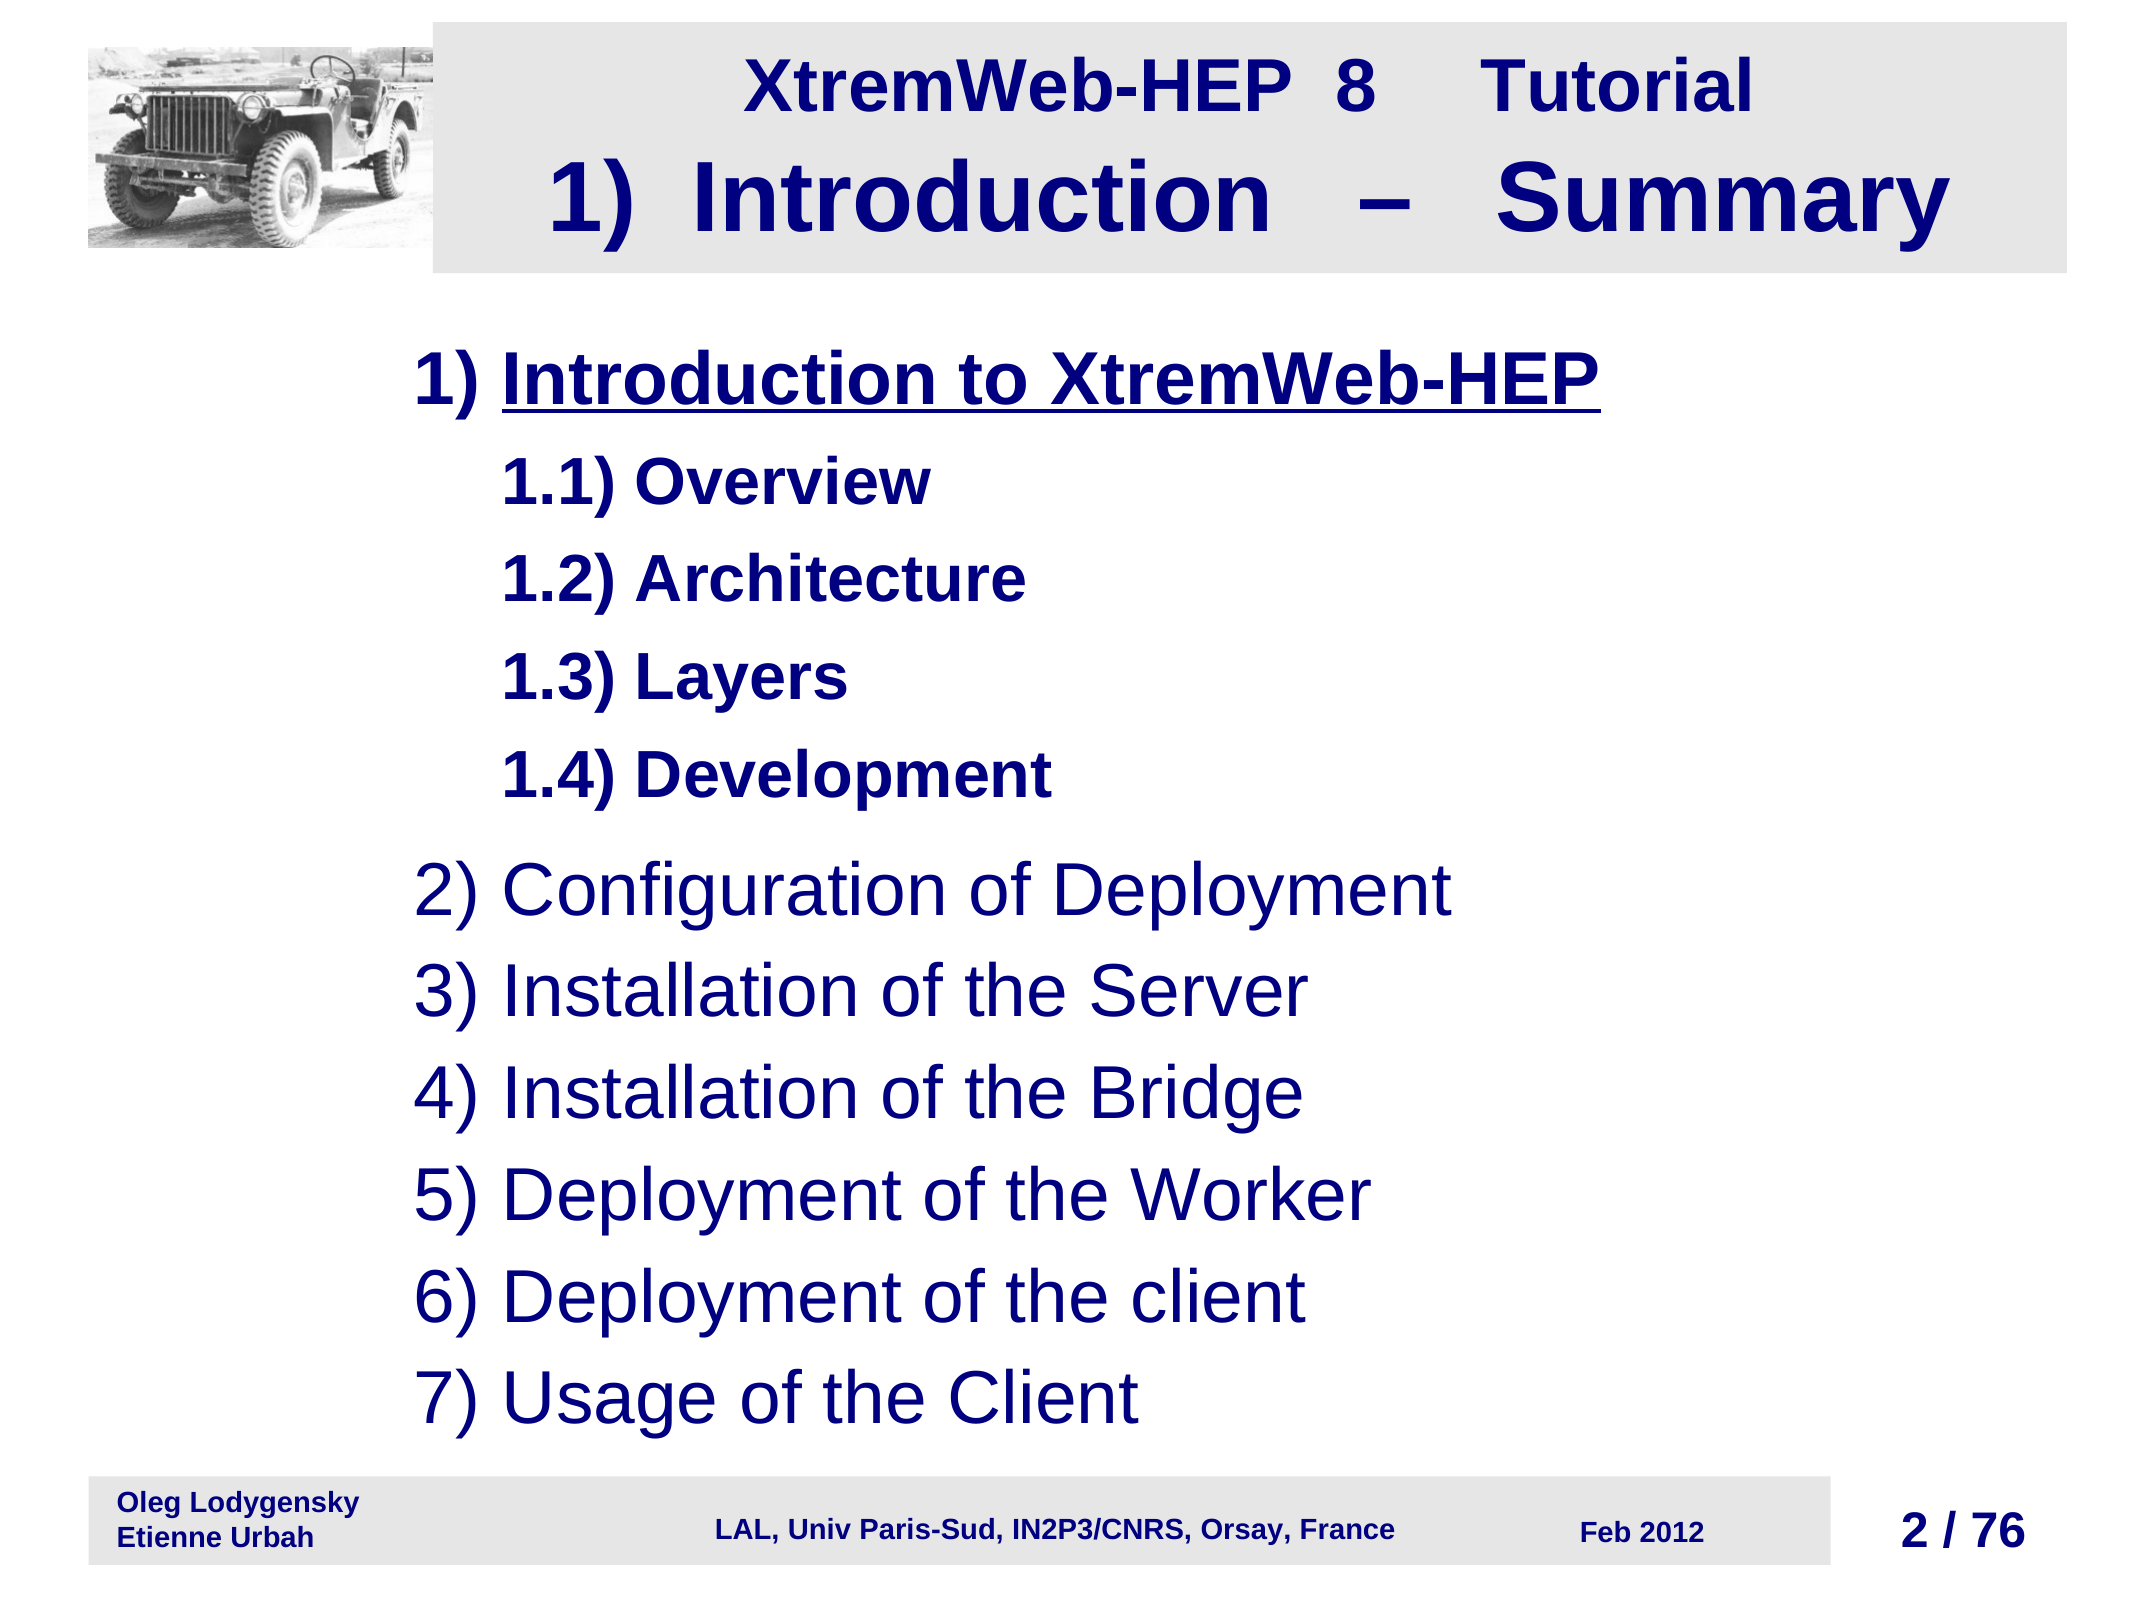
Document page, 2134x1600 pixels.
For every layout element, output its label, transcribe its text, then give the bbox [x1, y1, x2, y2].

picture [88, 47, 433, 248]
text_box Introduction to XtremWeb-HEP Overview Architecture Layers Development Configuration of Deployment Installation of the Server Installation of the Bridge Deployment of the Worker Deployment of the client Usage of the Client [413, 329, 1890, 1403]
title 1) Introduction – Summary [442, 118, 2067, 266]
